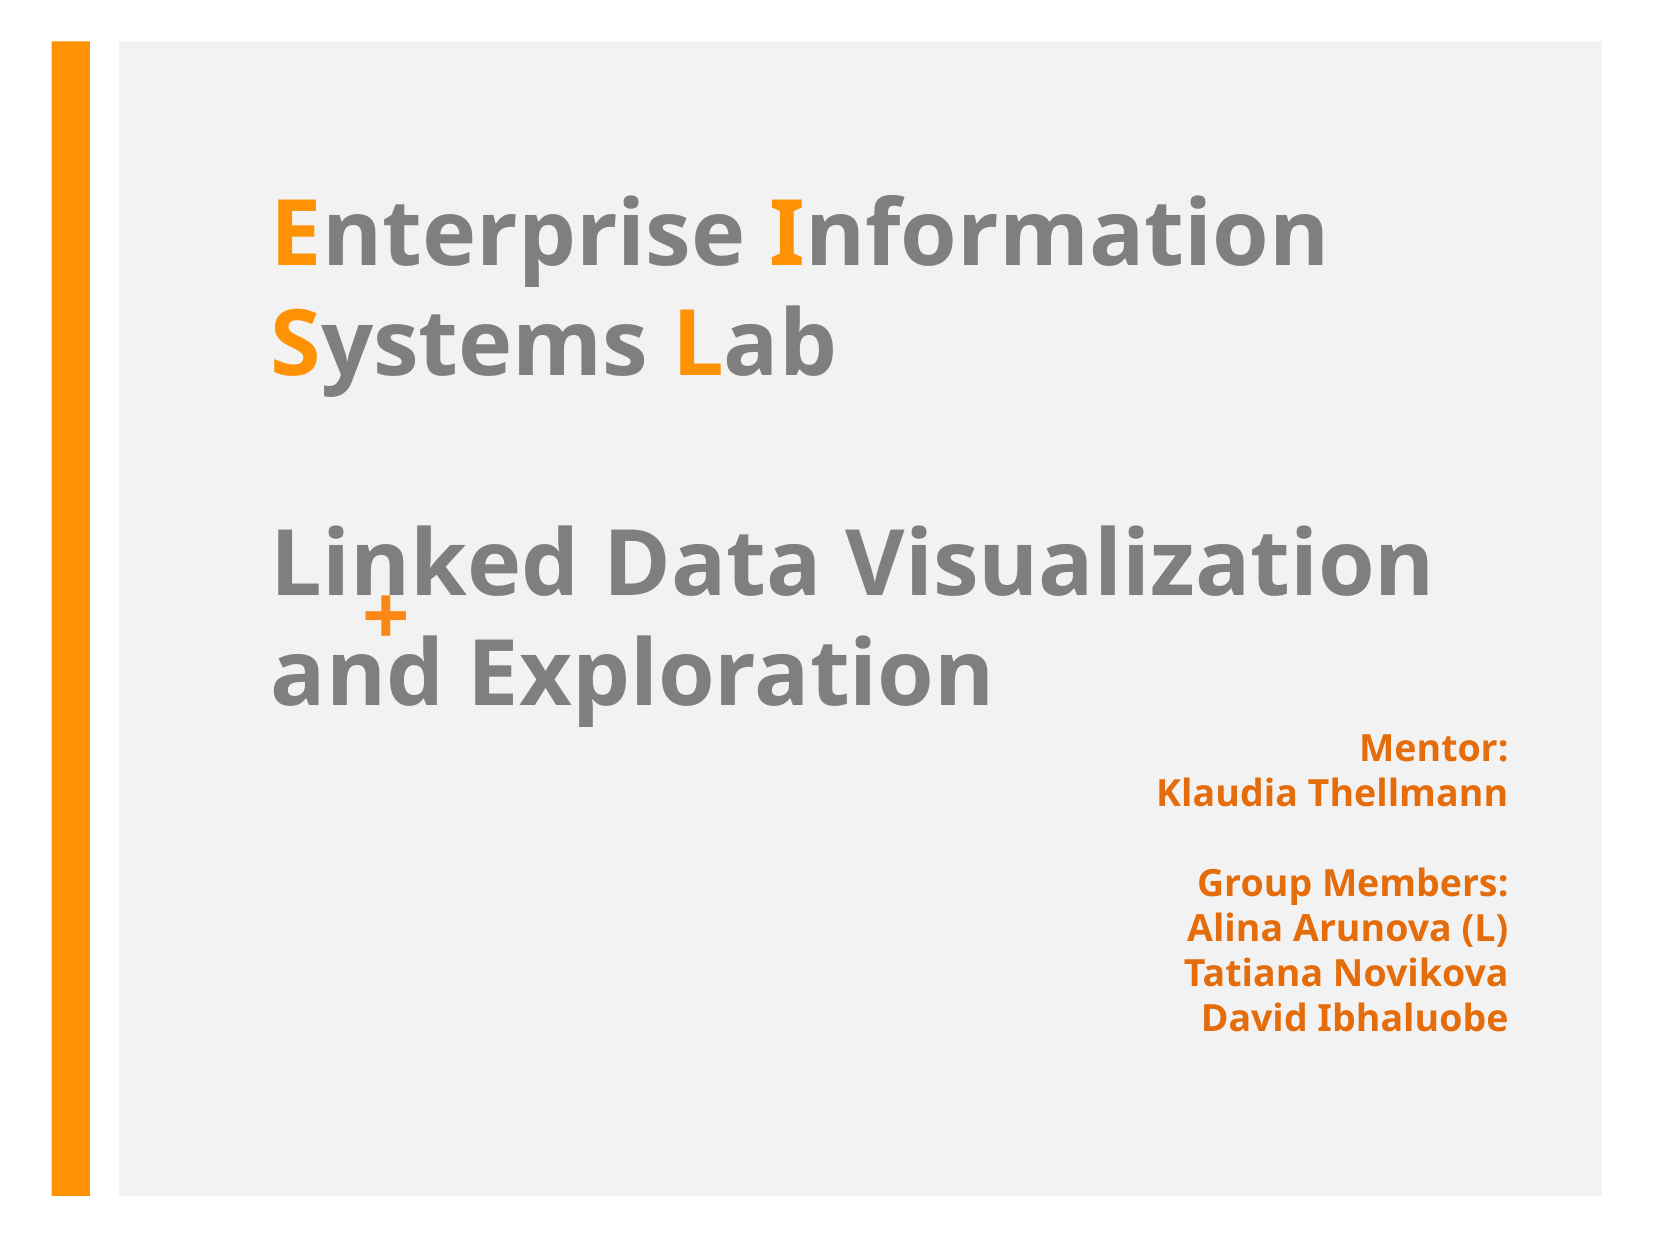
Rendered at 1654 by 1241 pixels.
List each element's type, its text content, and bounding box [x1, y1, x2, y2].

text_box Enterprise Information Systems Lab Linked Data Visualization and Exploration Mentor: Klaudia Thellmann Group Members: Alina Arunova (L) Tatiana Novikova David Ibhaluobe [255, 166, 1524, 413]
